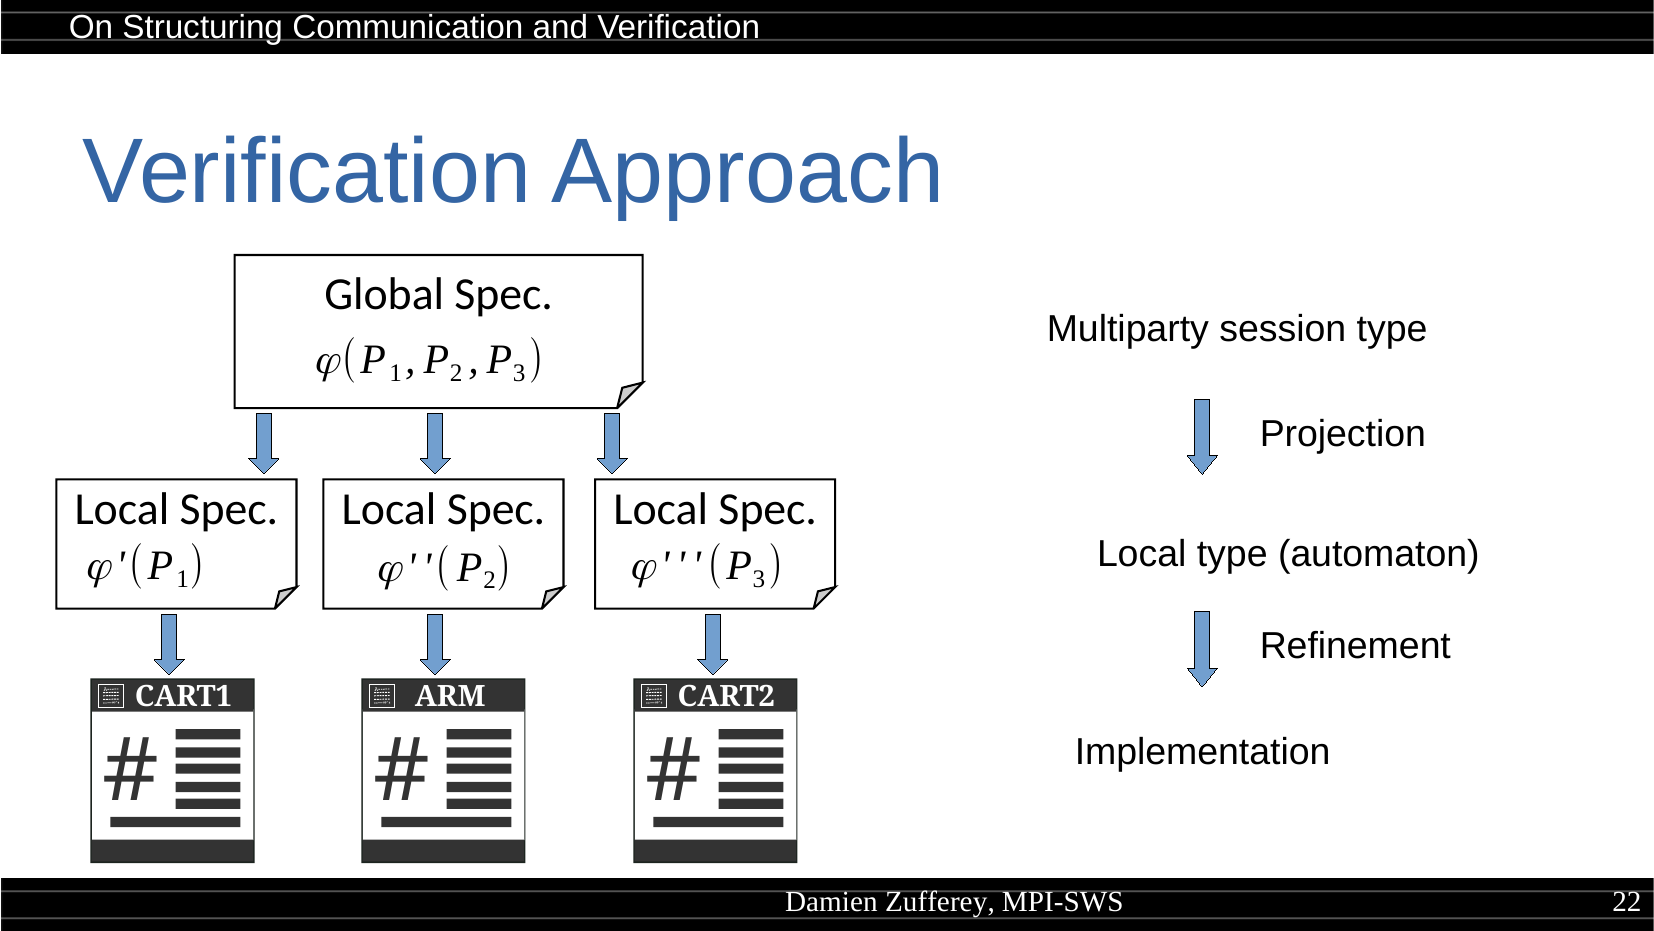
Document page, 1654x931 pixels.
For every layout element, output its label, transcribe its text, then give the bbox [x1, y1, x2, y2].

text_box [1187, 611, 1218, 687]
text_box Multiparty session type [1032, 300, 1531, 357]
text_box Local Spec. [56, 479, 297, 609]
text_box Local type (automaton) [1082, 525, 1495, 582]
text_box [597, 413, 628, 474]
chart [302, 333, 552, 388]
text_box [154, 614, 185, 675]
text_box Implementation [1060, 723, 1346, 781]
text_box [420, 413, 451, 474]
text_box [248, 413, 279, 474]
text_box Projection [1245, 405, 1460, 462]
text_box Refinement [1245, 617, 1466, 675]
text_box Local Spec. [323, 479, 564, 609]
chart [364, 541, 522, 596]
picture [90, 677, 256, 864]
picture [1, 0, 1654, 54]
text_box [1187, 399, 1218, 475]
text_box [697, 614, 728, 675]
picture [632, 677, 798, 864]
picture [360, 677, 526, 864]
text_box Global Spec. [234, 255, 643, 409]
picture [1, 878, 1654, 931]
chart [73, 540, 215, 595]
chart [618, 540, 792, 595]
text_box [420, 614, 451, 675]
text_box Local Spec. [595, 479, 836, 609]
title Verification Approach [82, 92, 1571, 249]
